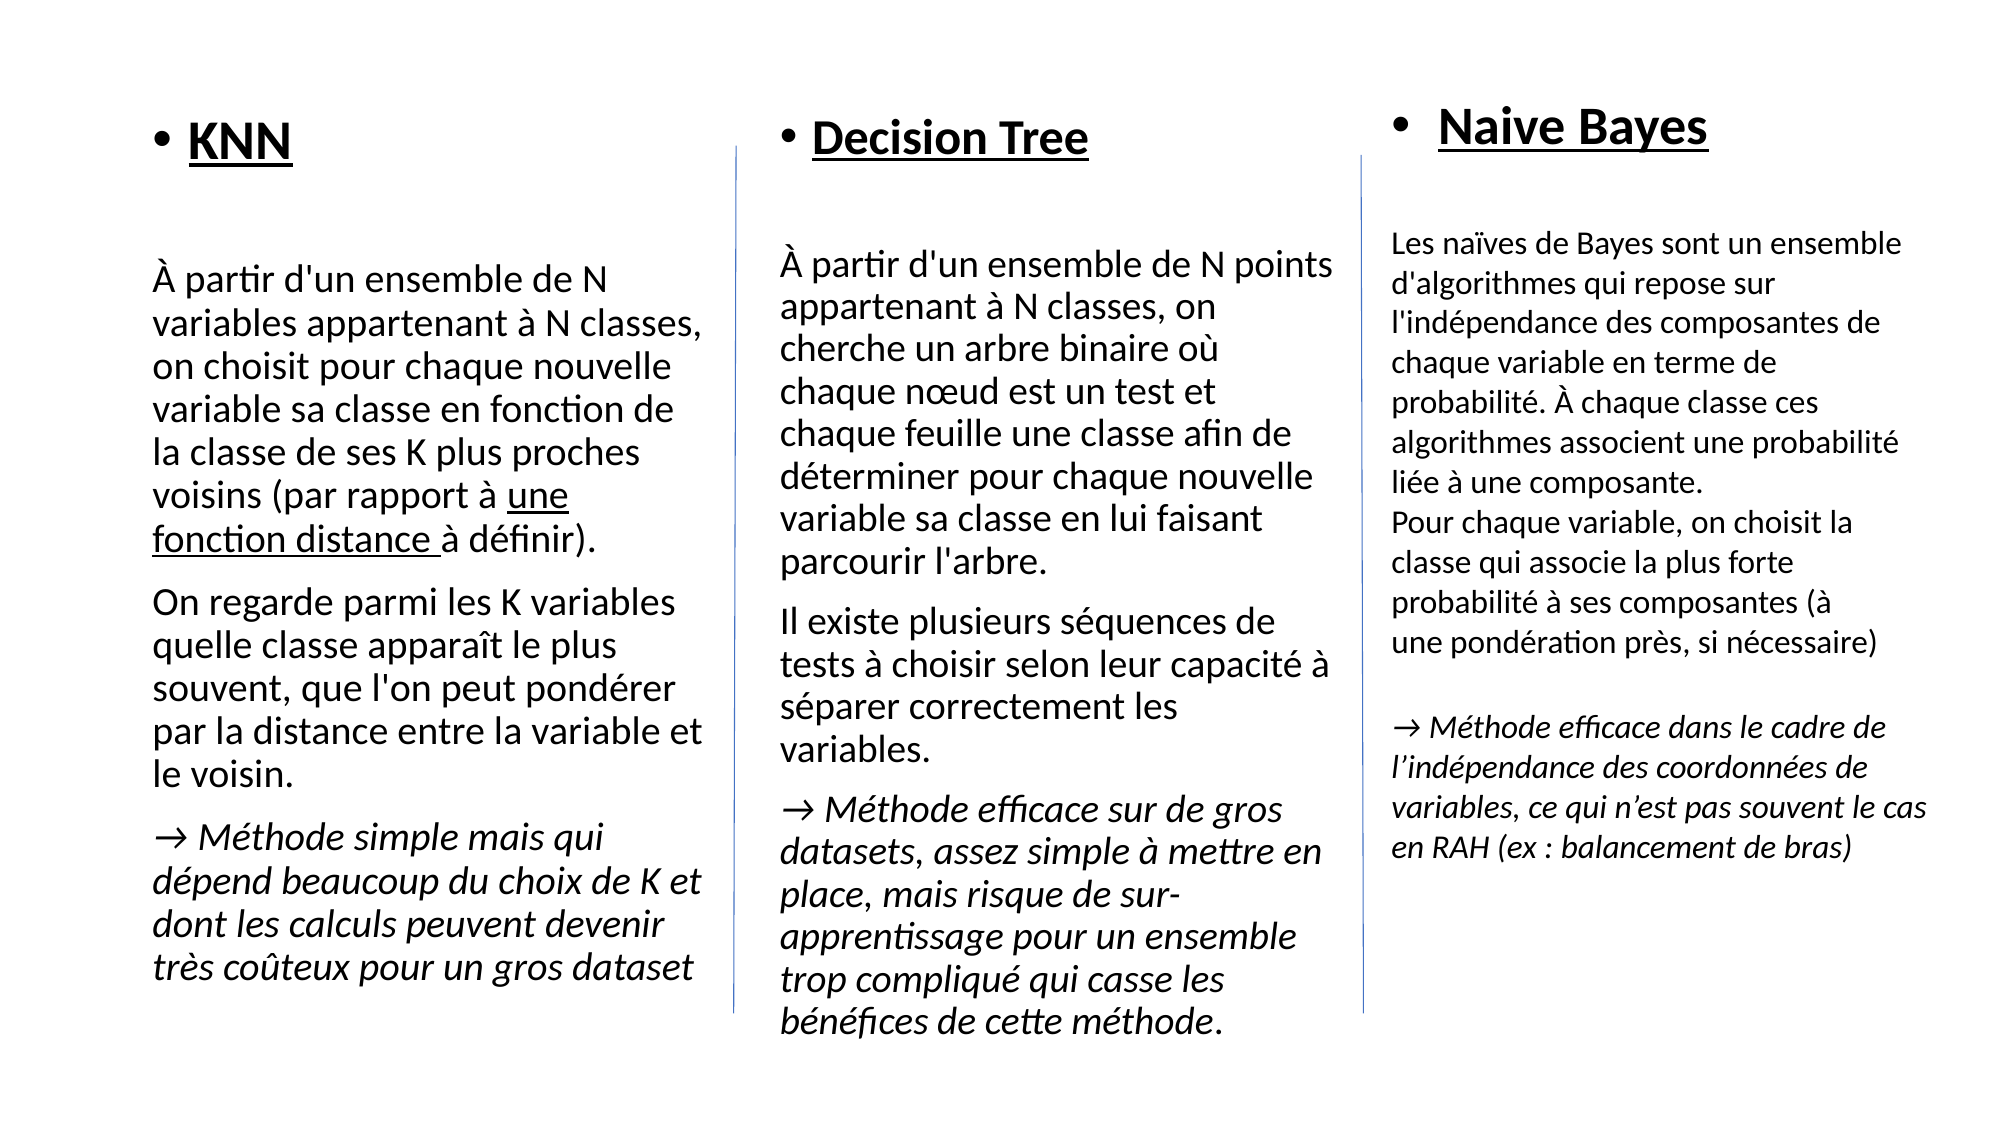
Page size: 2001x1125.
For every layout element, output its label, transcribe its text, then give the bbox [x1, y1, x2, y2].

list KNN À partir d'un ensemble de N variables appartenant à N classes, on choisit pour chaque nouvelle variable sa classe en fonction de la classe de ses K plus proches voisins (par rapport à une fonction distance à définir). On regarde parmi les K variables quelle classe apparaît le plus souvent, que l'on peut pondérer par la distance entre la variable et le voisin. → Méthode simple mais qui dépend beaucoup du choix de K et dont les calculs peuvent devenir très coûteux pour un gros dataset [137, 103, 724, 1014]
text_box Naive Bayes Les naïves de Bayes sont un ensemble d'algorithmes qui repose sur l'indépendance des composantes de chaque variable en terme de probabilité. À chaque classe ces algorithmes associent une probabilité liée à une composante. Pour chaque variable, on choisit la classe qui associe la plus forte probabilité à ses composantes (à une pondération près, si nécessaire) → Méthode efficace dans le cadre de l’indépendance des coordonnées de variables, ce qui n’est pas souvent le cas en RAH (ex : balancement de bras) [1376, 83, 1949, 928]
list Decision Tree À partir d'un ensemble de N points appartenant à N classes, on cherche un arbre binaire où chaque nœud est un test et chaque feuille une classe afin de déterminer pour chaque nouvelle variable sa classe en lui faisant parcourir l'arbre. Il existe plusieurs séquences de tests à choisir selon leur capacité à séparer correctement les variables. → Méthode efficace sur de gros datasets, assez simple à mettre en place, mais risque de sur-apprentissage pour un ensemble trop compliqué qui casse les bénéfices de cette méthode. [764, 103, 1349, 1052]
